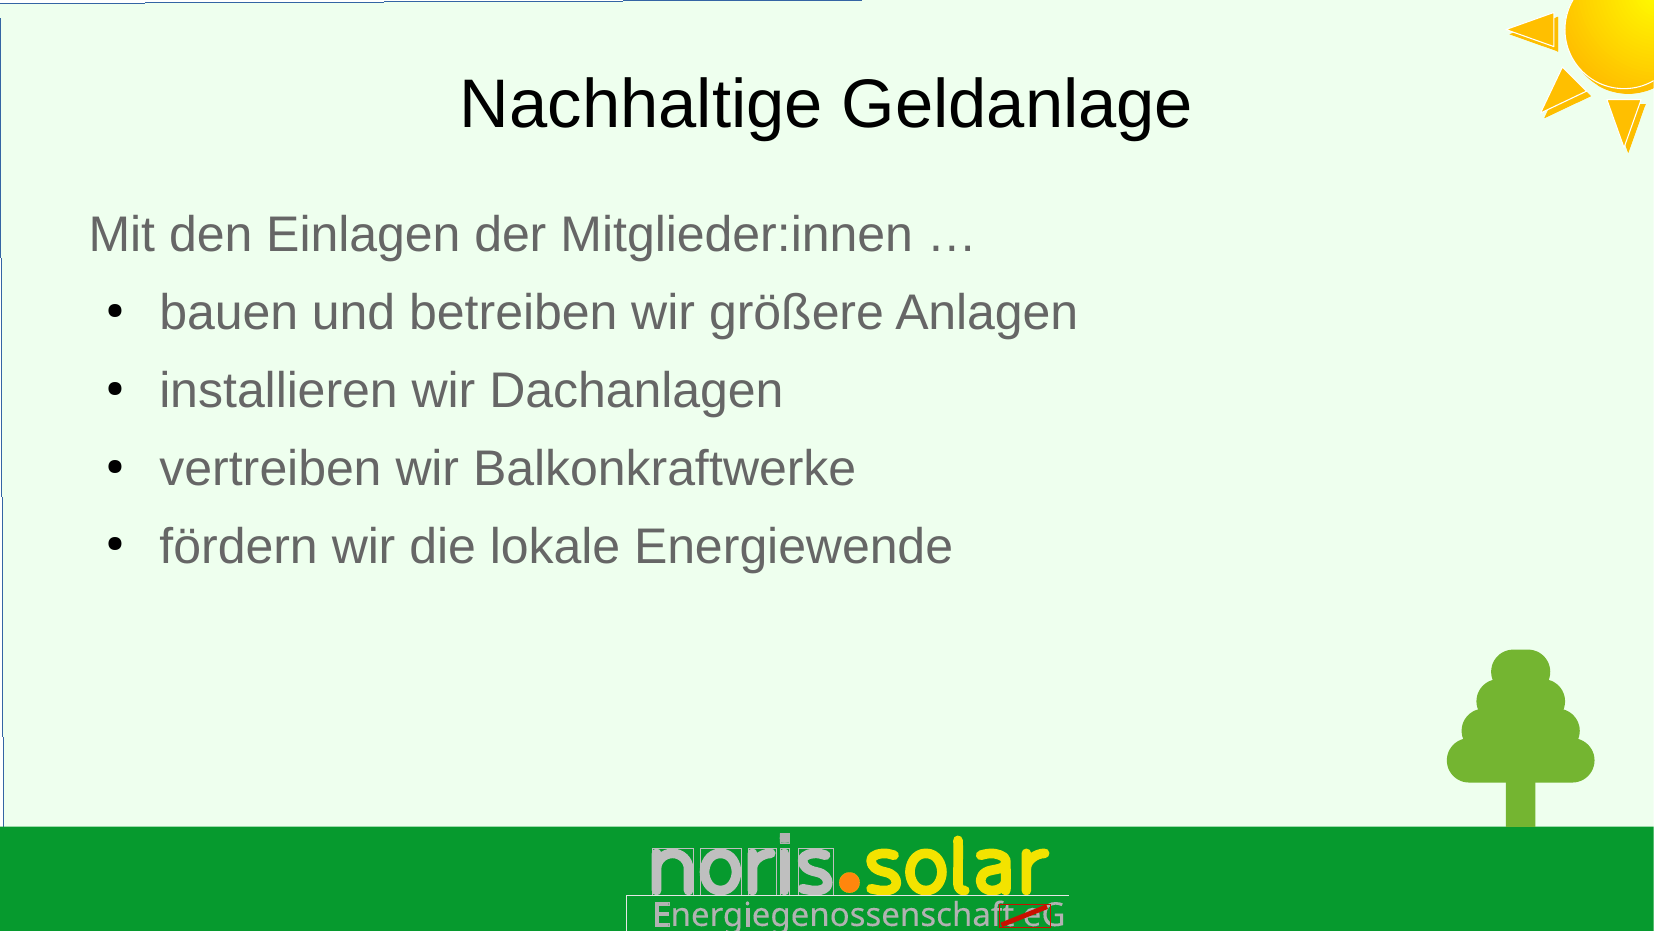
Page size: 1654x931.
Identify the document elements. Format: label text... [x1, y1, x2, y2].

title Nachhaltige Geldanlage [88, 29, 1565, 178]
list Mit den Einlagen der Mitglieder:innen … bauen und betreiben wir größere Anlagen installieren wir Dachanlagen vertreiben wir Balkonkraftwerke fördern wir die lokale Energiewende [88, 206, 1565, 768]
